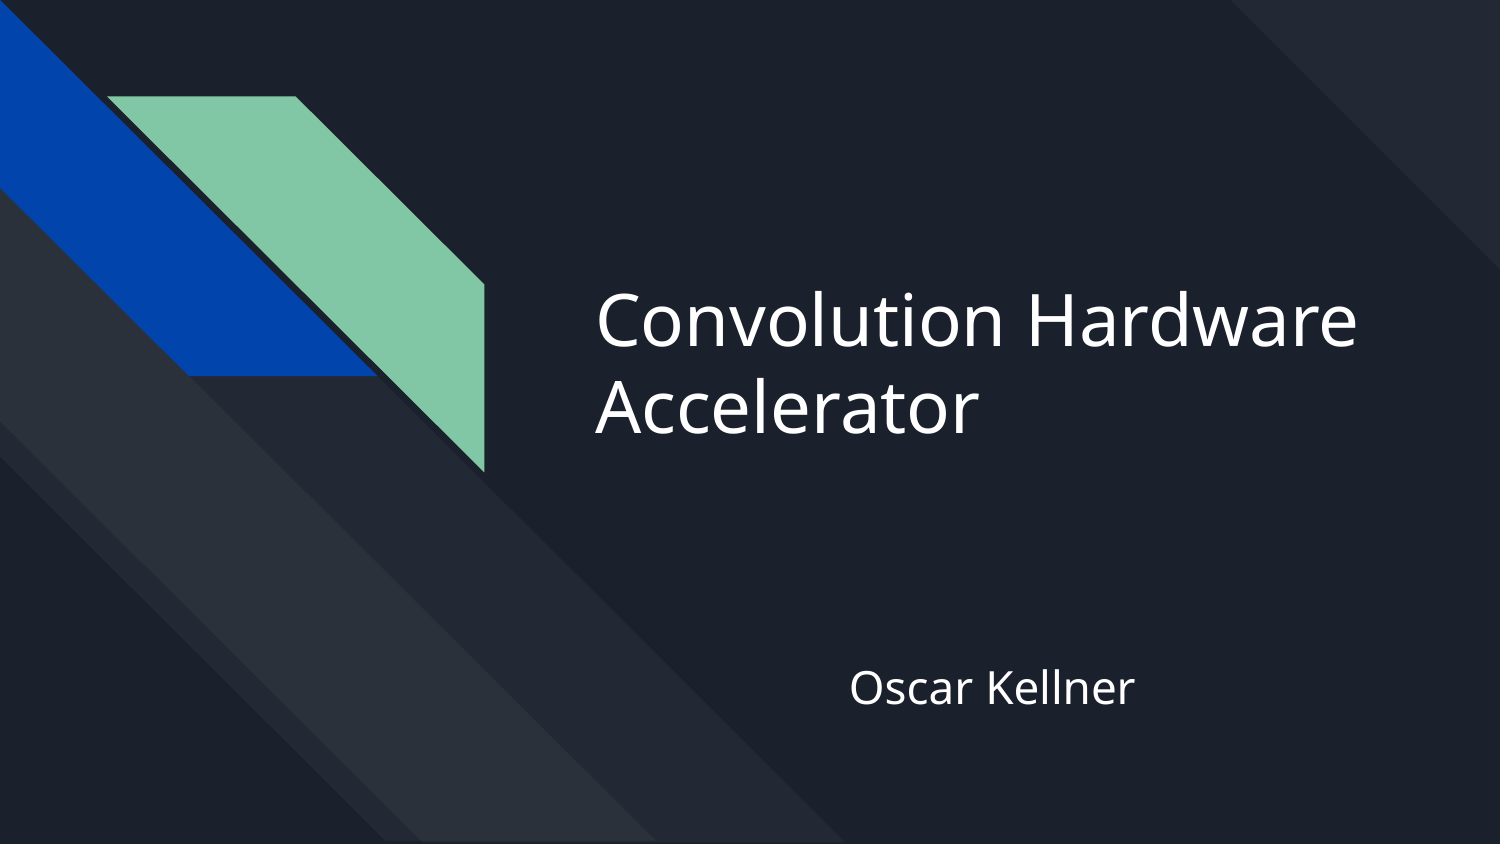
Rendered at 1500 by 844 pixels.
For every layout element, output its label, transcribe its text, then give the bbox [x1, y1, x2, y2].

subtitle Oscar Kellner [833, 643, 1404, 727]
title Convolution Hardware Accelerator [580, 258, 1404, 518]
